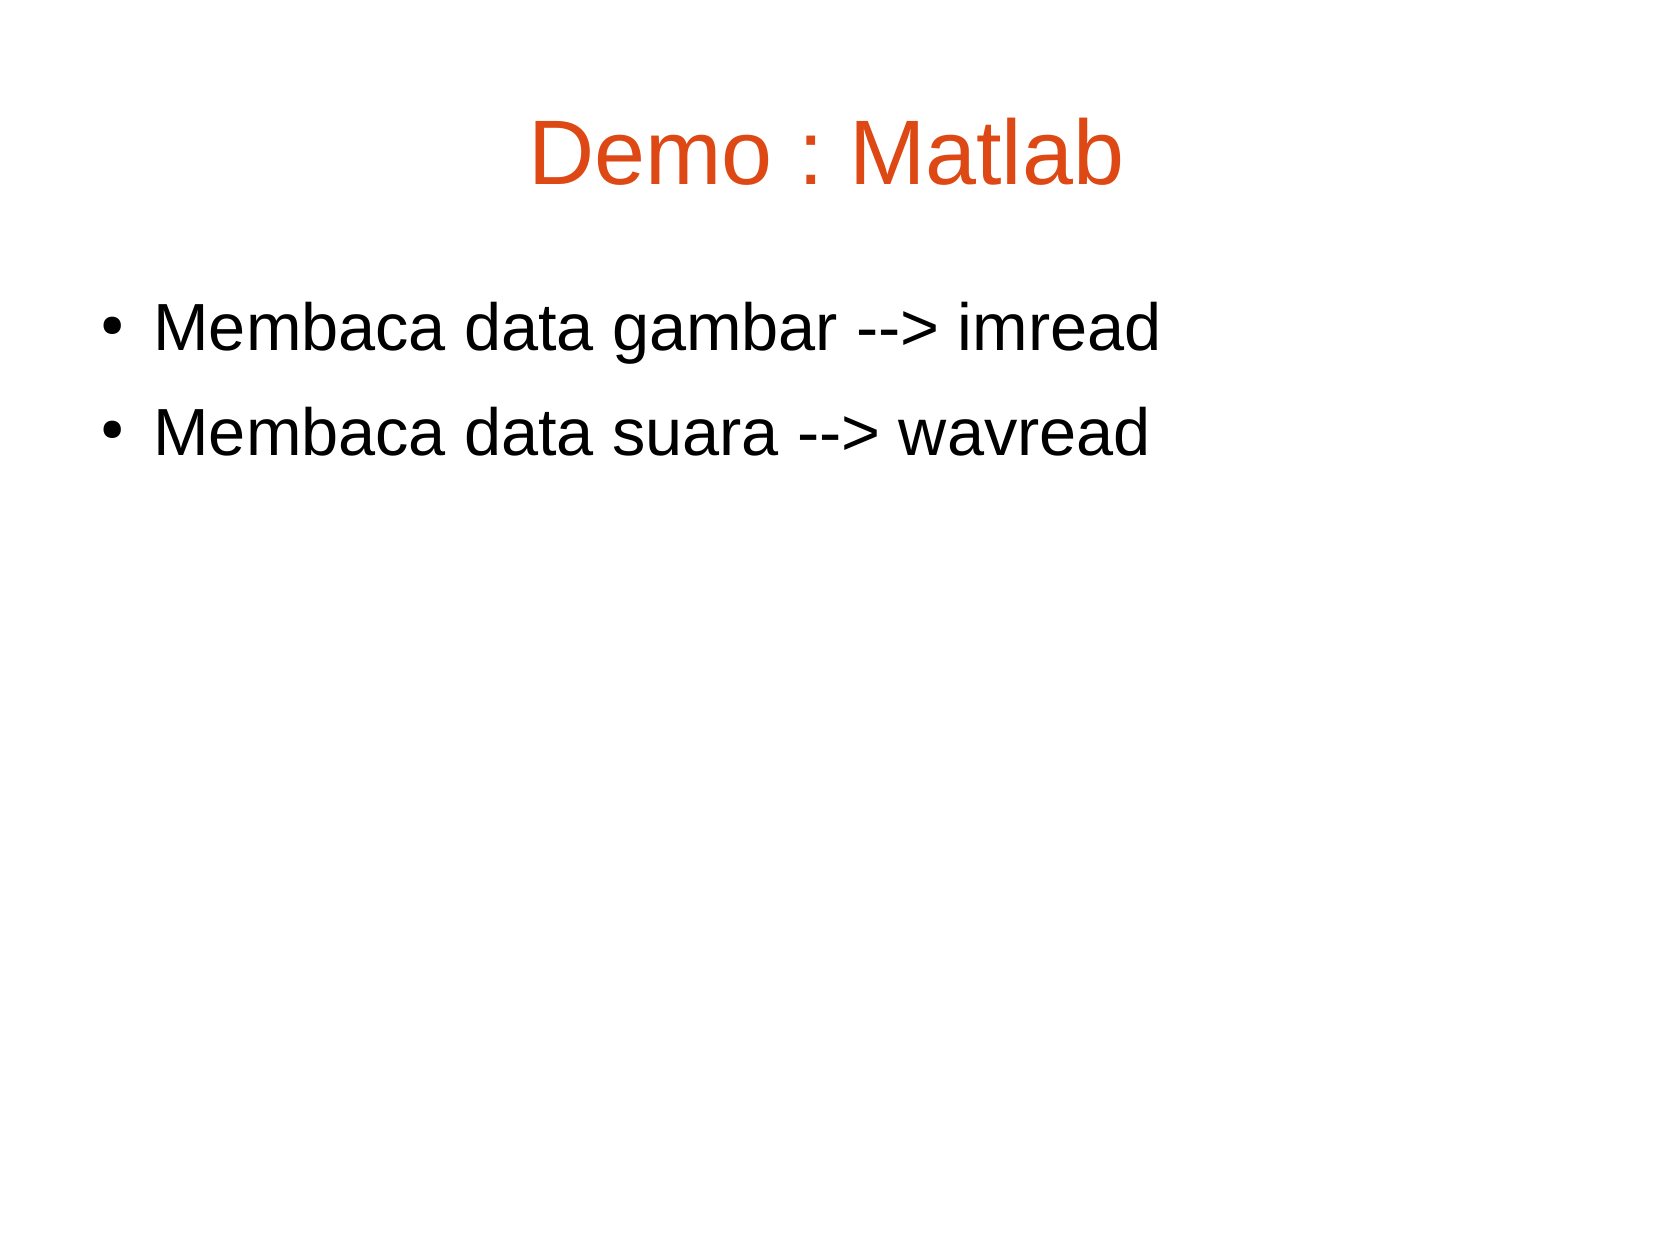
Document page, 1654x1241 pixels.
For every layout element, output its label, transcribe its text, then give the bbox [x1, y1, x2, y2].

title Demo : Matlab [82, 49, 1571, 257]
list Membaca data gambar --> imread Membaca data suara --> wavread [82, 290, 1571, 1010]
